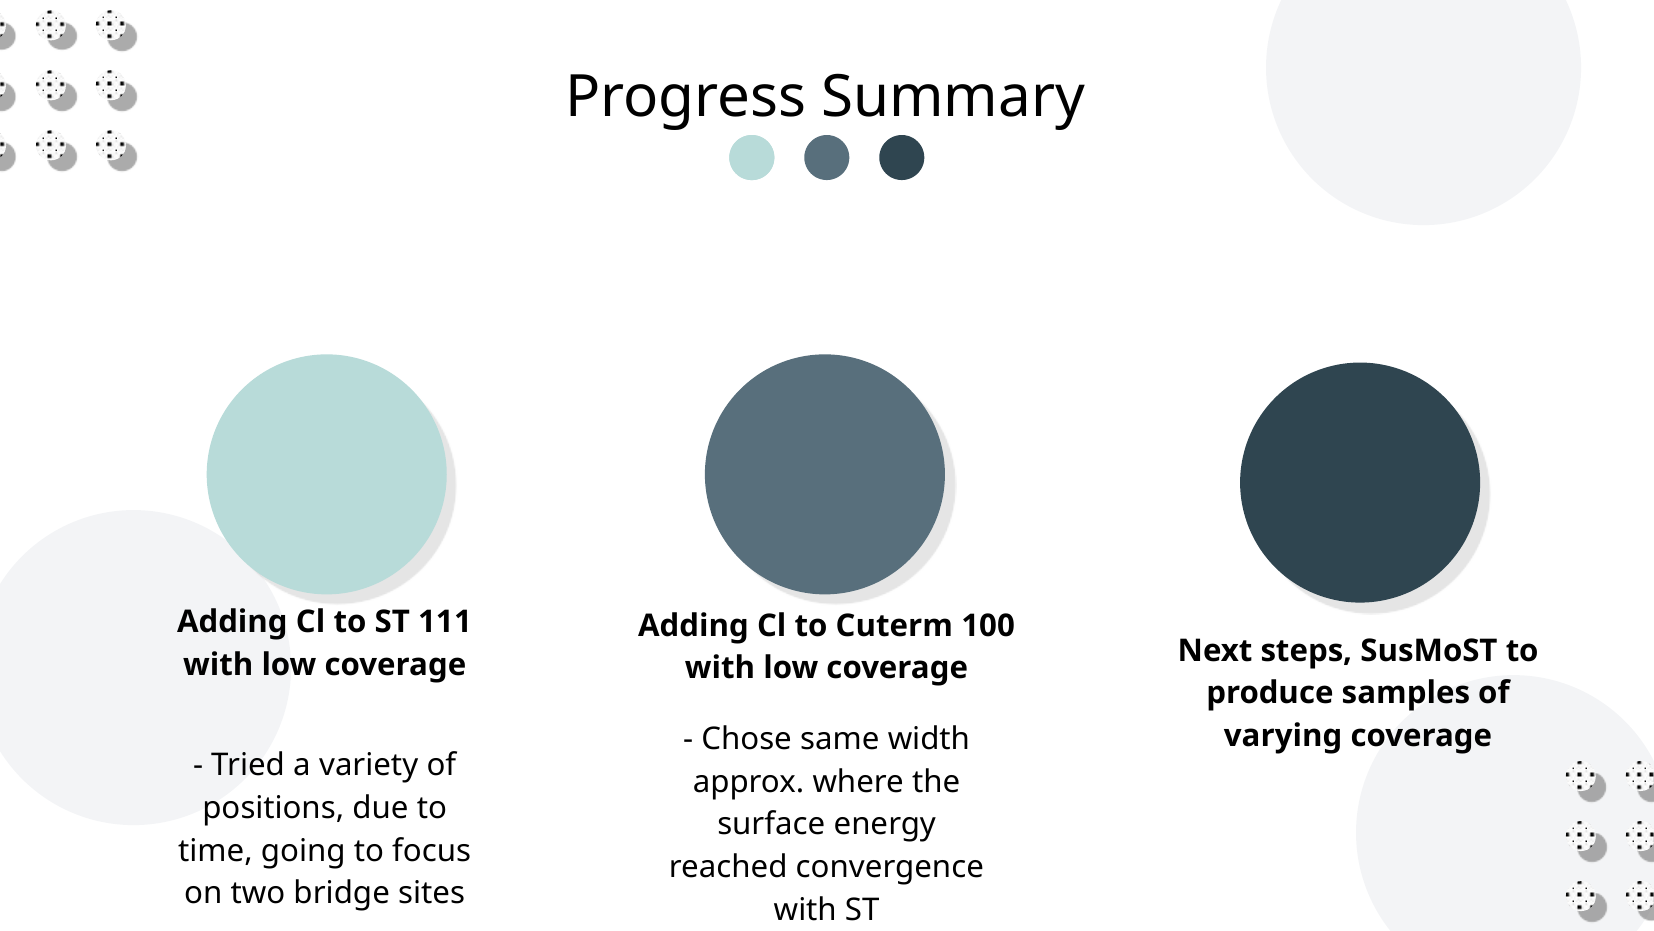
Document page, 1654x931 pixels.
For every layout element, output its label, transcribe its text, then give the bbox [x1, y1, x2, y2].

picture [0, 133, 7, 158]
text_box [1240, 362, 1481, 603]
picture [1625, 821, 1654, 852]
text_box - Tried a variety of positions, due to time, going to focus on two bridge sites [147, 734, 502, 921]
text_box [704, 354, 945, 595]
picture [1585, 881, 1596, 911]
text_box [729, 135, 775, 181]
picture [95, 130, 127, 161]
text_box Adding Cl to ST 111 with low coverage [147, 591, 502, 734]
picture [1585, 761, 1596, 791]
picture [35, 70, 66, 101]
text_box [206, 354, 447, 595]
text_box Progress Summary [420, 46, 1231, 141]
picture [95, 10, 126, 41]
picture [95, 70, 126, 101]
picture [0, 13, 6, 38]
text_box Next steps, SusMoST to produce samples of varying coverage [1151, 620, 1565, 764]
text_box [804, 135, 850, 181]
picture [35, 130, 67, 161]
text_box - Chose same width approx. where the surface energy reached convergence with ST [649, 708, 1004, 931]
picture [1625, 760, 1654, 792]
text_box [879, 135, 925, 181]
text_box Adding Cl to Cuterm 100 with low coverage [620, 595, 1034, 739]
picture [35, 10, 66, 41]
picture [1625, 880, 1654, 912]
picture [1585, 821, 1596, 851]
picture [0, 73, 6, 98]
text_box [1122, 708, 1585, 931]
